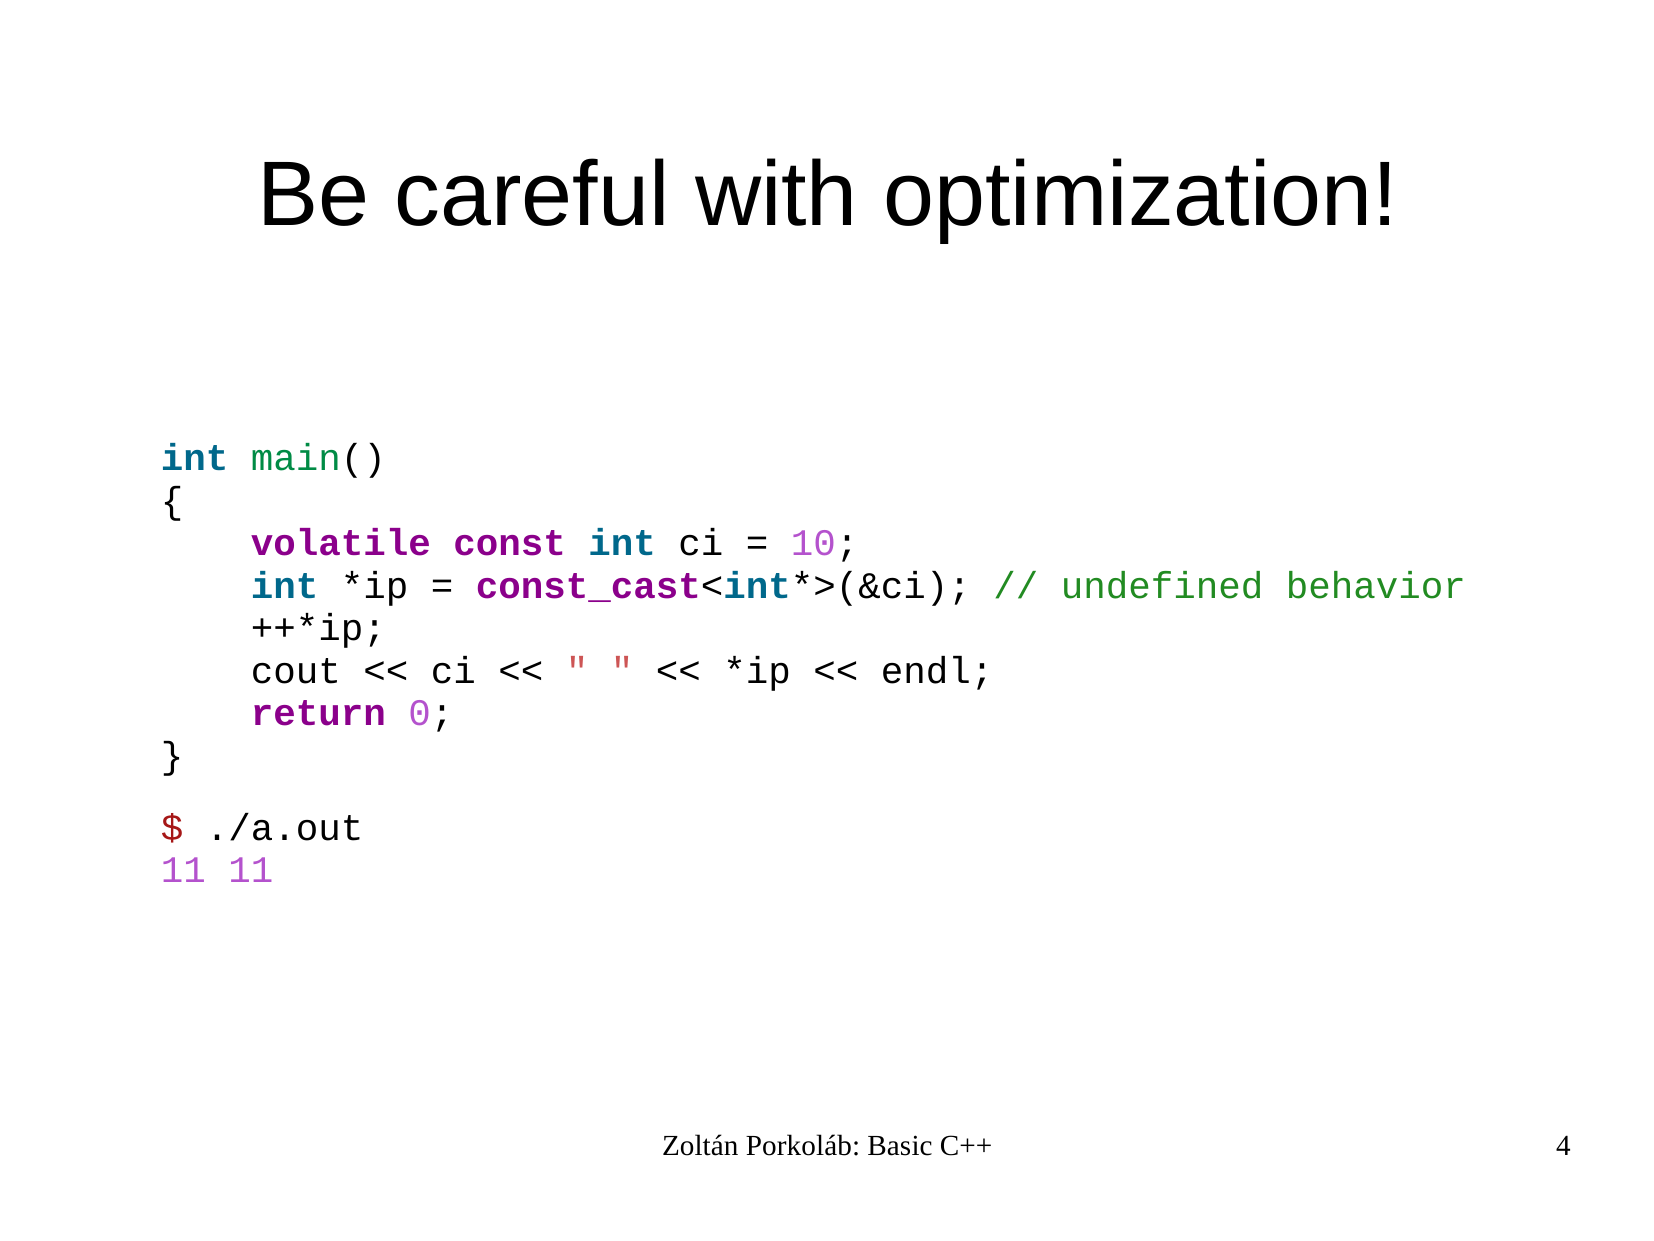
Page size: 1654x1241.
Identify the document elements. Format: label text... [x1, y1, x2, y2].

list int main() { volatile const int ci = 10; int *ip = const_cast<int*>(&ci); // undefined behavior ++*ip; cout << ci << " " << *ip << endl; return 0; } $ ./a.out 11 11 [90, 345, 1579, 961]
title Be careful with optimization! [60, 90, 1598, 298]
